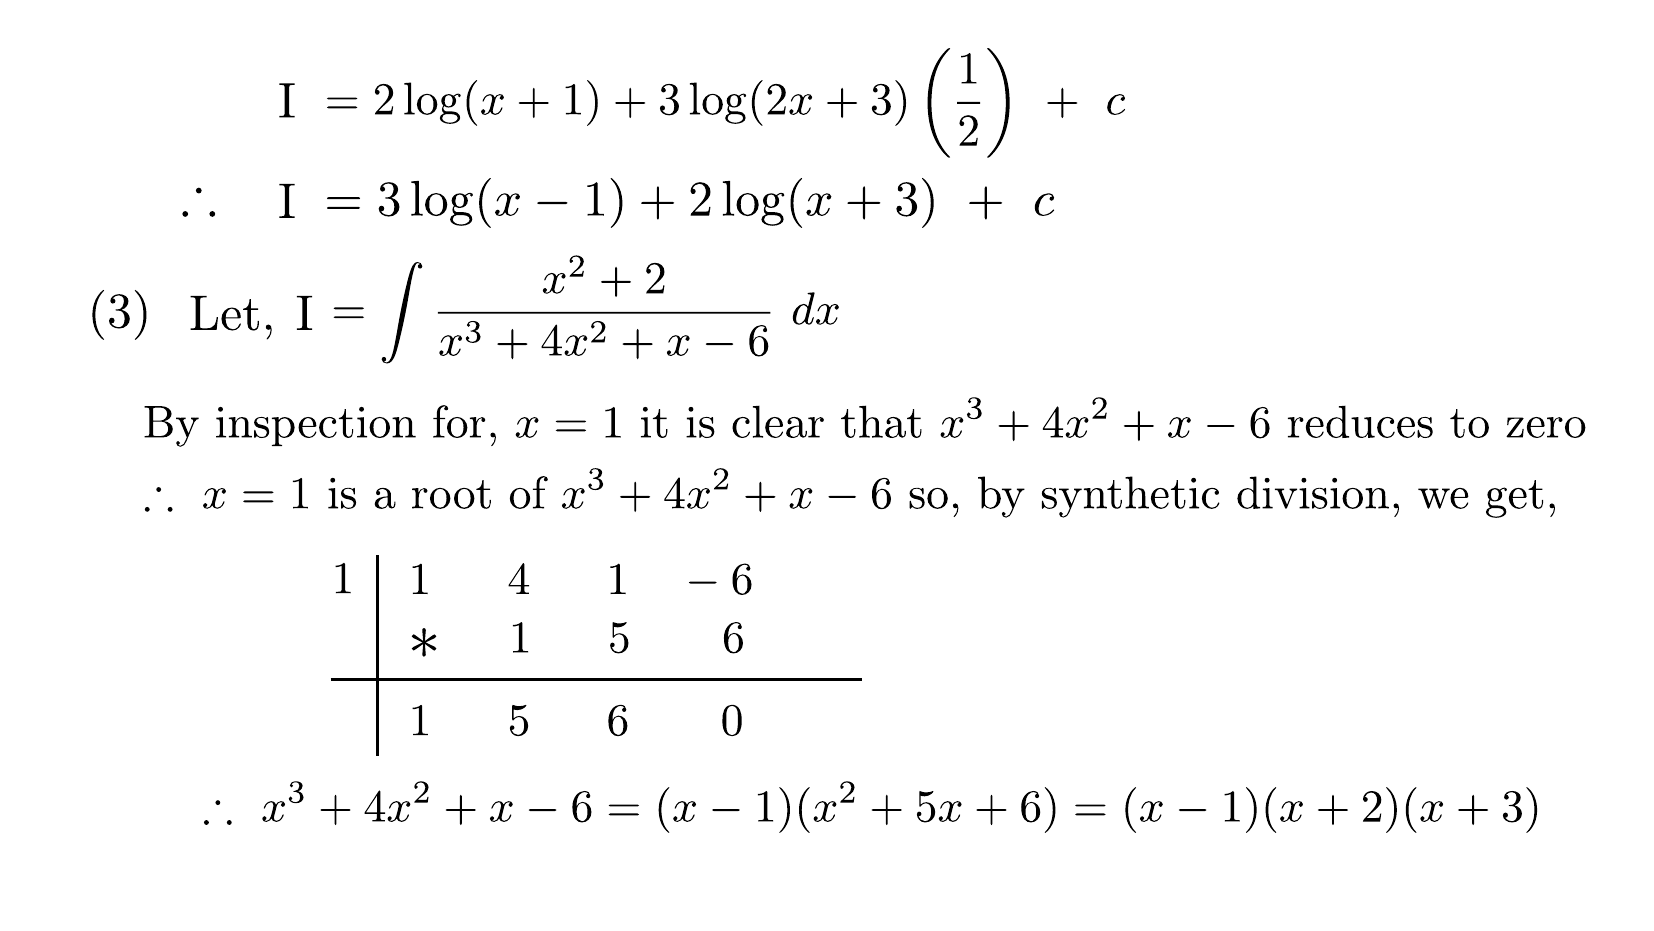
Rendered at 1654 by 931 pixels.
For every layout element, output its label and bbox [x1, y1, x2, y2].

text_box [511, 622, 743, 654]
text_box [190, 295, 272, 340]
text_box [203, 781, 1538, 833]
text_box [410, 704, 742, 737]
text_box [182, 187, 216, 217]
text_box [144, 397, 1586, 447]
text_box [144, 468, 1555, 518]
text_box [410, 628, 437, 657]
text_box [296, 295, 313, 330]
text_box [279, 183, 295, 218]
text_box [326, 48, 1126, 158]
text_box [279, 83, 295, 118]
text_box [326, 177, 1055, 228]
title [47, 36, 1607, 898]
text_box [333, 255, 839, 364]
text_box [90, 289, 147, 340]
text_box [333, 562, 351, 594]
text_box [410, 563, 752, 595]
